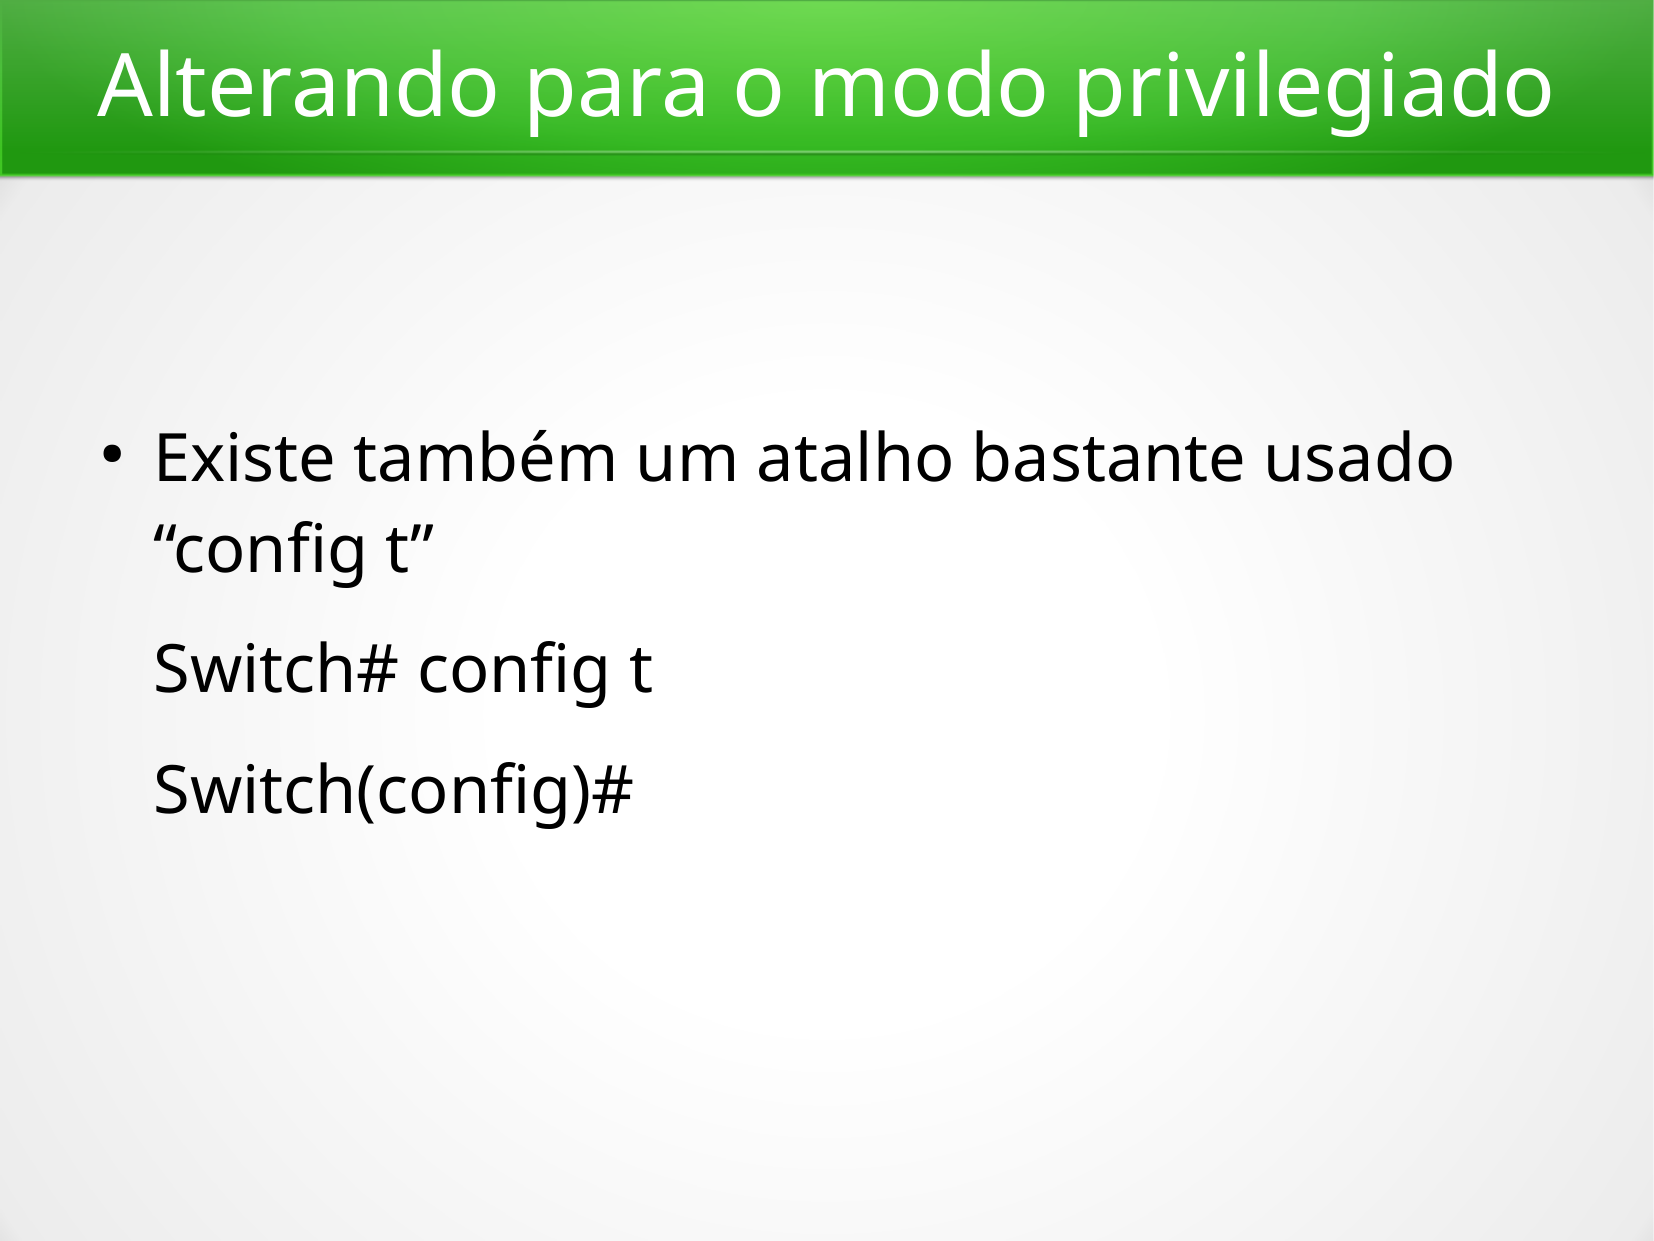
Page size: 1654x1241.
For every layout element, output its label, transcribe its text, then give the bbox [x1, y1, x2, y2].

list Existe também um atalho bastante usado “config t” Switch# config t Switch(config)# [82, 290, 1571, 1010]
picture [0, 0, 1654, 1241]
title Alterando para o modo privilegiado [82, 11, 1571, 154]
